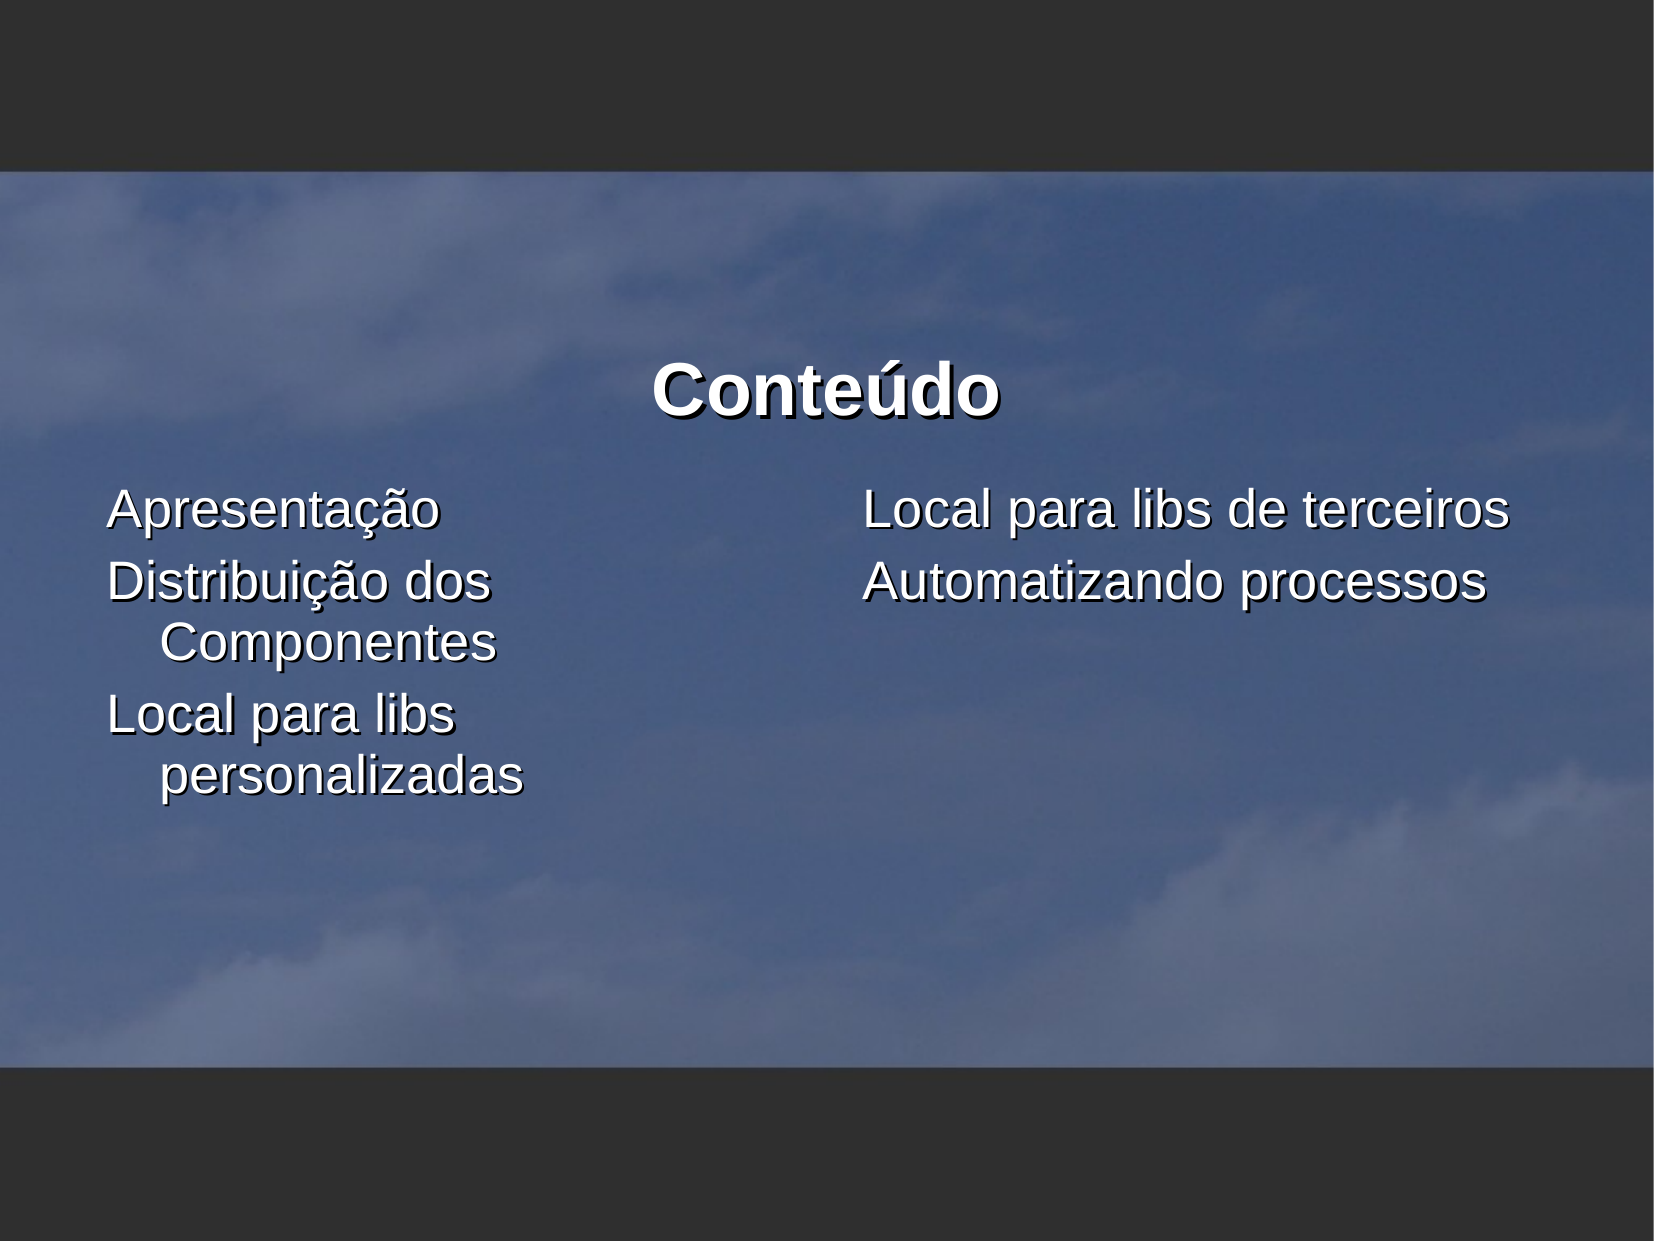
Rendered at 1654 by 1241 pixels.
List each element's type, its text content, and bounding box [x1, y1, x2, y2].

list Local para libs de terceiros Automatizando processos [845, 478, 1566, 715]
picture [0, 0, 1654, 1241]
title Conteúdo [88, 301, 1565, 479]
list Apresentação Distribuição dos Componentes Local para libs personalizadas [88, 478, 809, 805]
